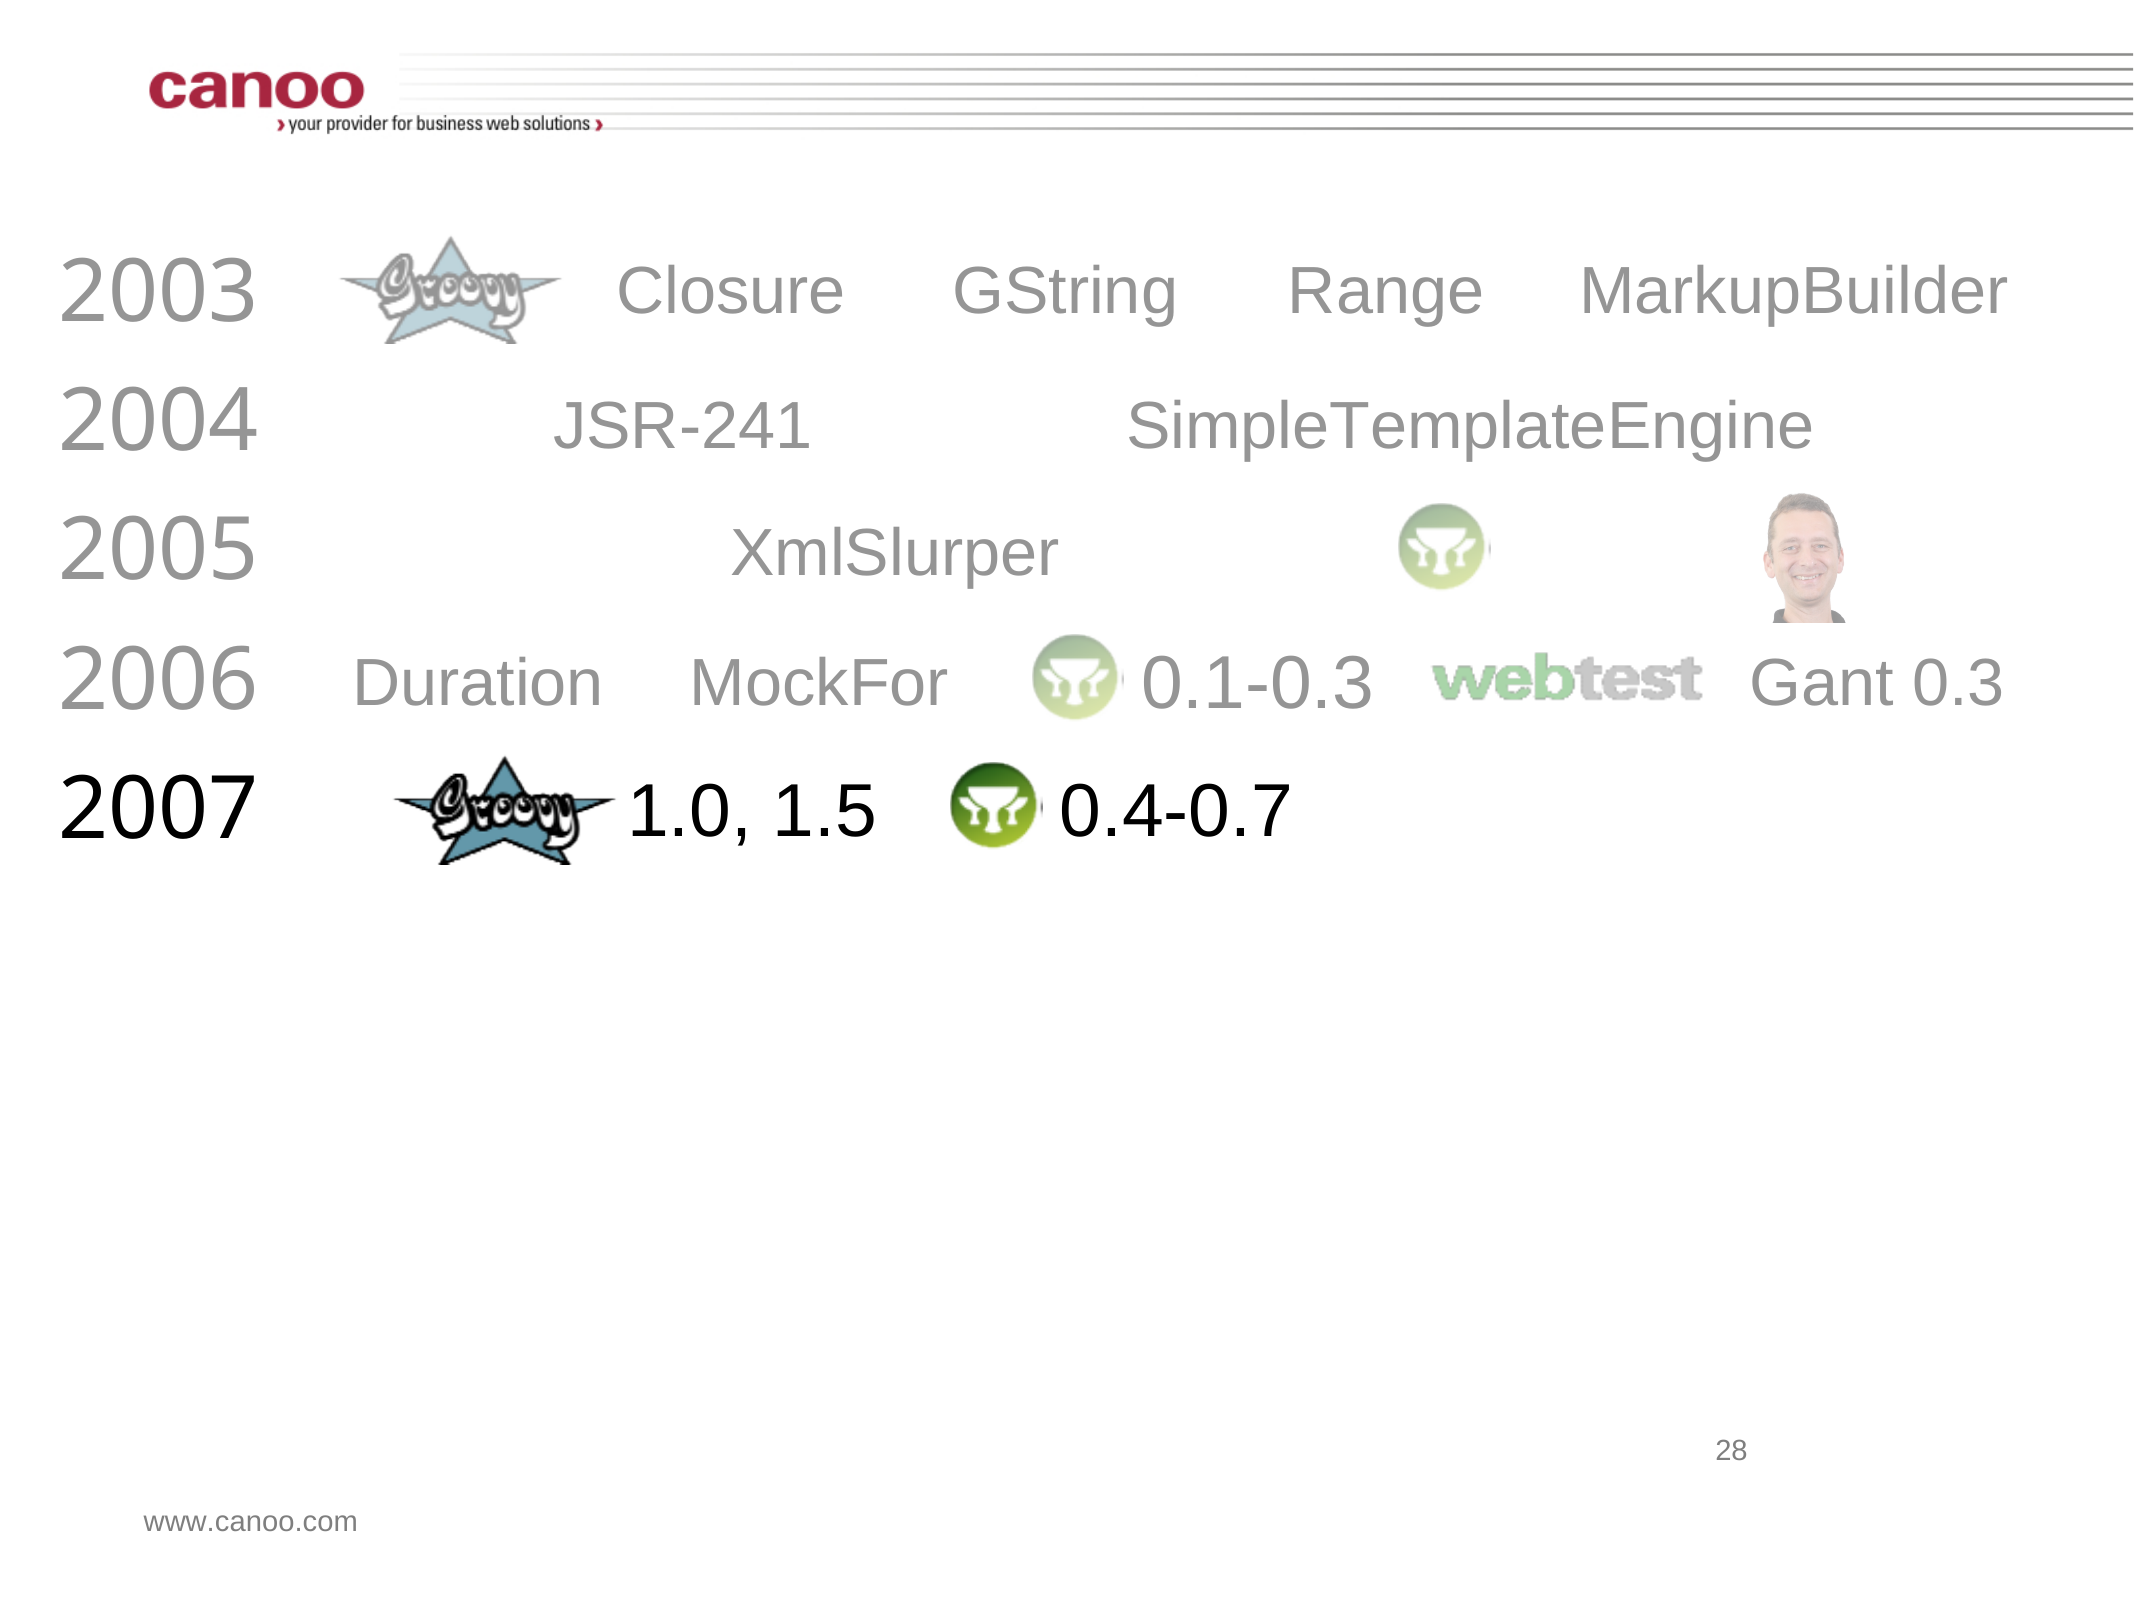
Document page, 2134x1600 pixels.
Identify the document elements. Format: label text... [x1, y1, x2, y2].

text_box 0.4-0.7 [1044, 754, 1309, 860]
picture [0, 21, 2134, 188]
picture [37, 225, 2101, 865]
picture [950, 762, 1043, 852]
text_box 2007 [43, 751, 297, 864]
text_box <number> [1705, 1423, 1758, 1474]
text_box 1.0, 1.5 [612, 754, 892, 860]
